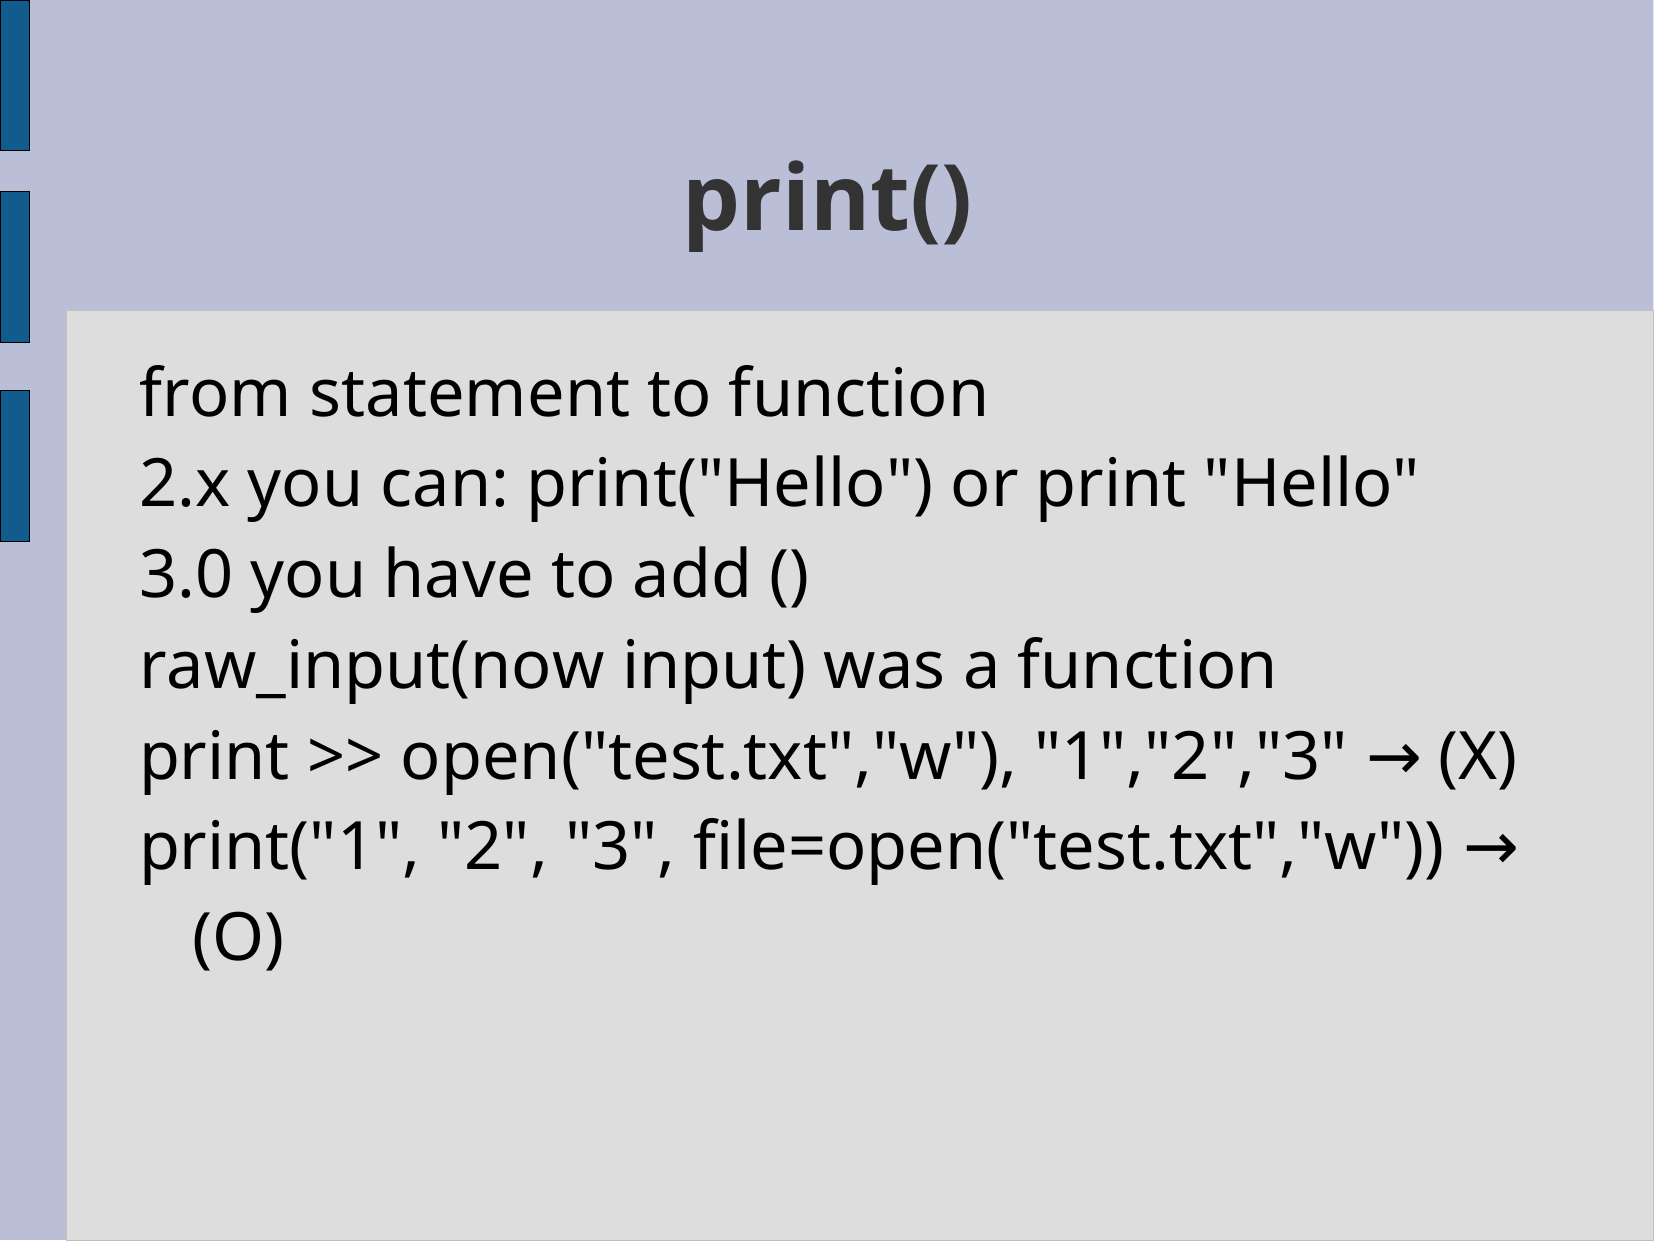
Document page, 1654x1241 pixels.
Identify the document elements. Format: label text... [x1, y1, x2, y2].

list from statement to function 2.x you can: print("Hello") or print "Hello" 3.0 you have to add () raw_input(now input) was a function print >> open("test.txt","w"), "1","2","3" → (X) print("1", "2", "3", file=open("test.txt","w")) → (O) [121, 344, 1534, 1112]
title print() [121, 98, 1534, 291]
